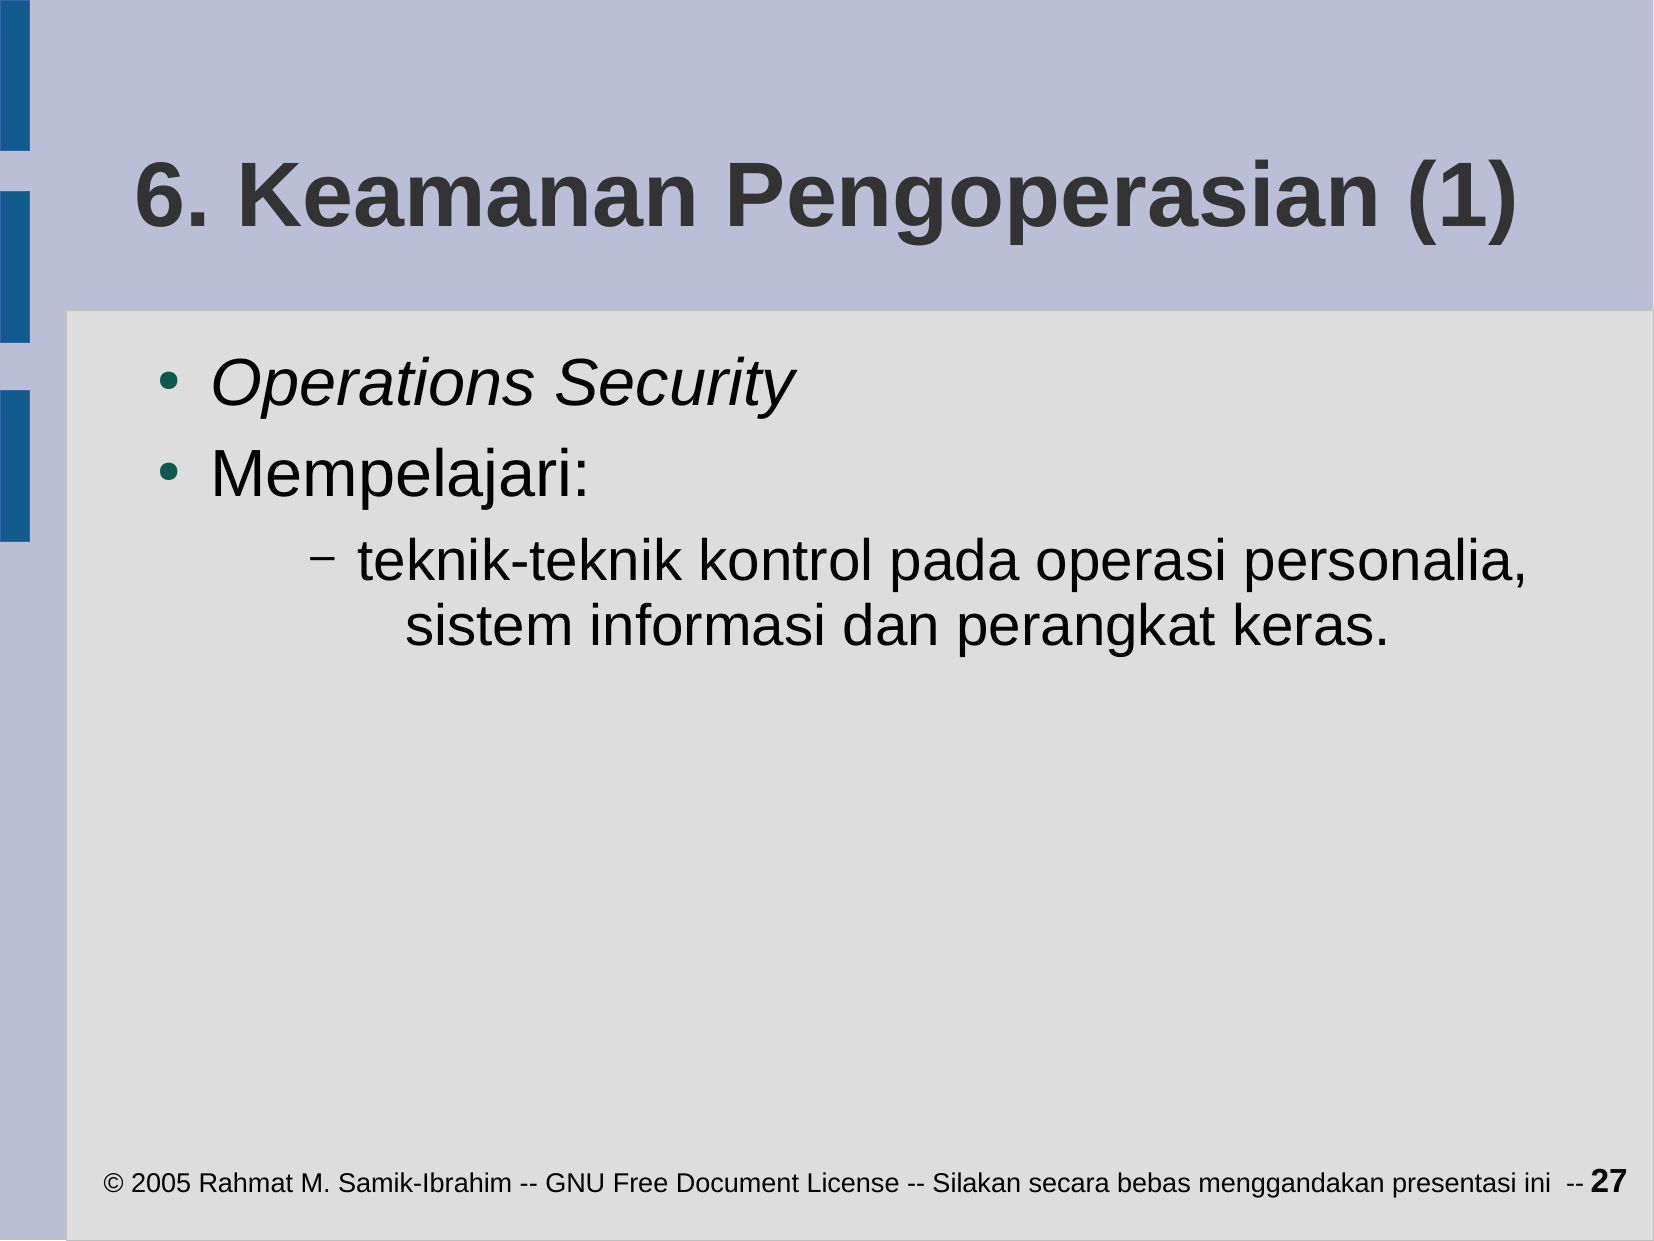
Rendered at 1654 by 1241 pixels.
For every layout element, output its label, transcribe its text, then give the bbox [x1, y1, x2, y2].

list Operations Security Mempelajari: teknik-teknik kontrol pada operasi personalia, sistem informasi dan perangkat keras. [121, 344, 1534, 1127]
title 6. Keamanan Pengoperasian (1) [121, 91, 1534, 299]
